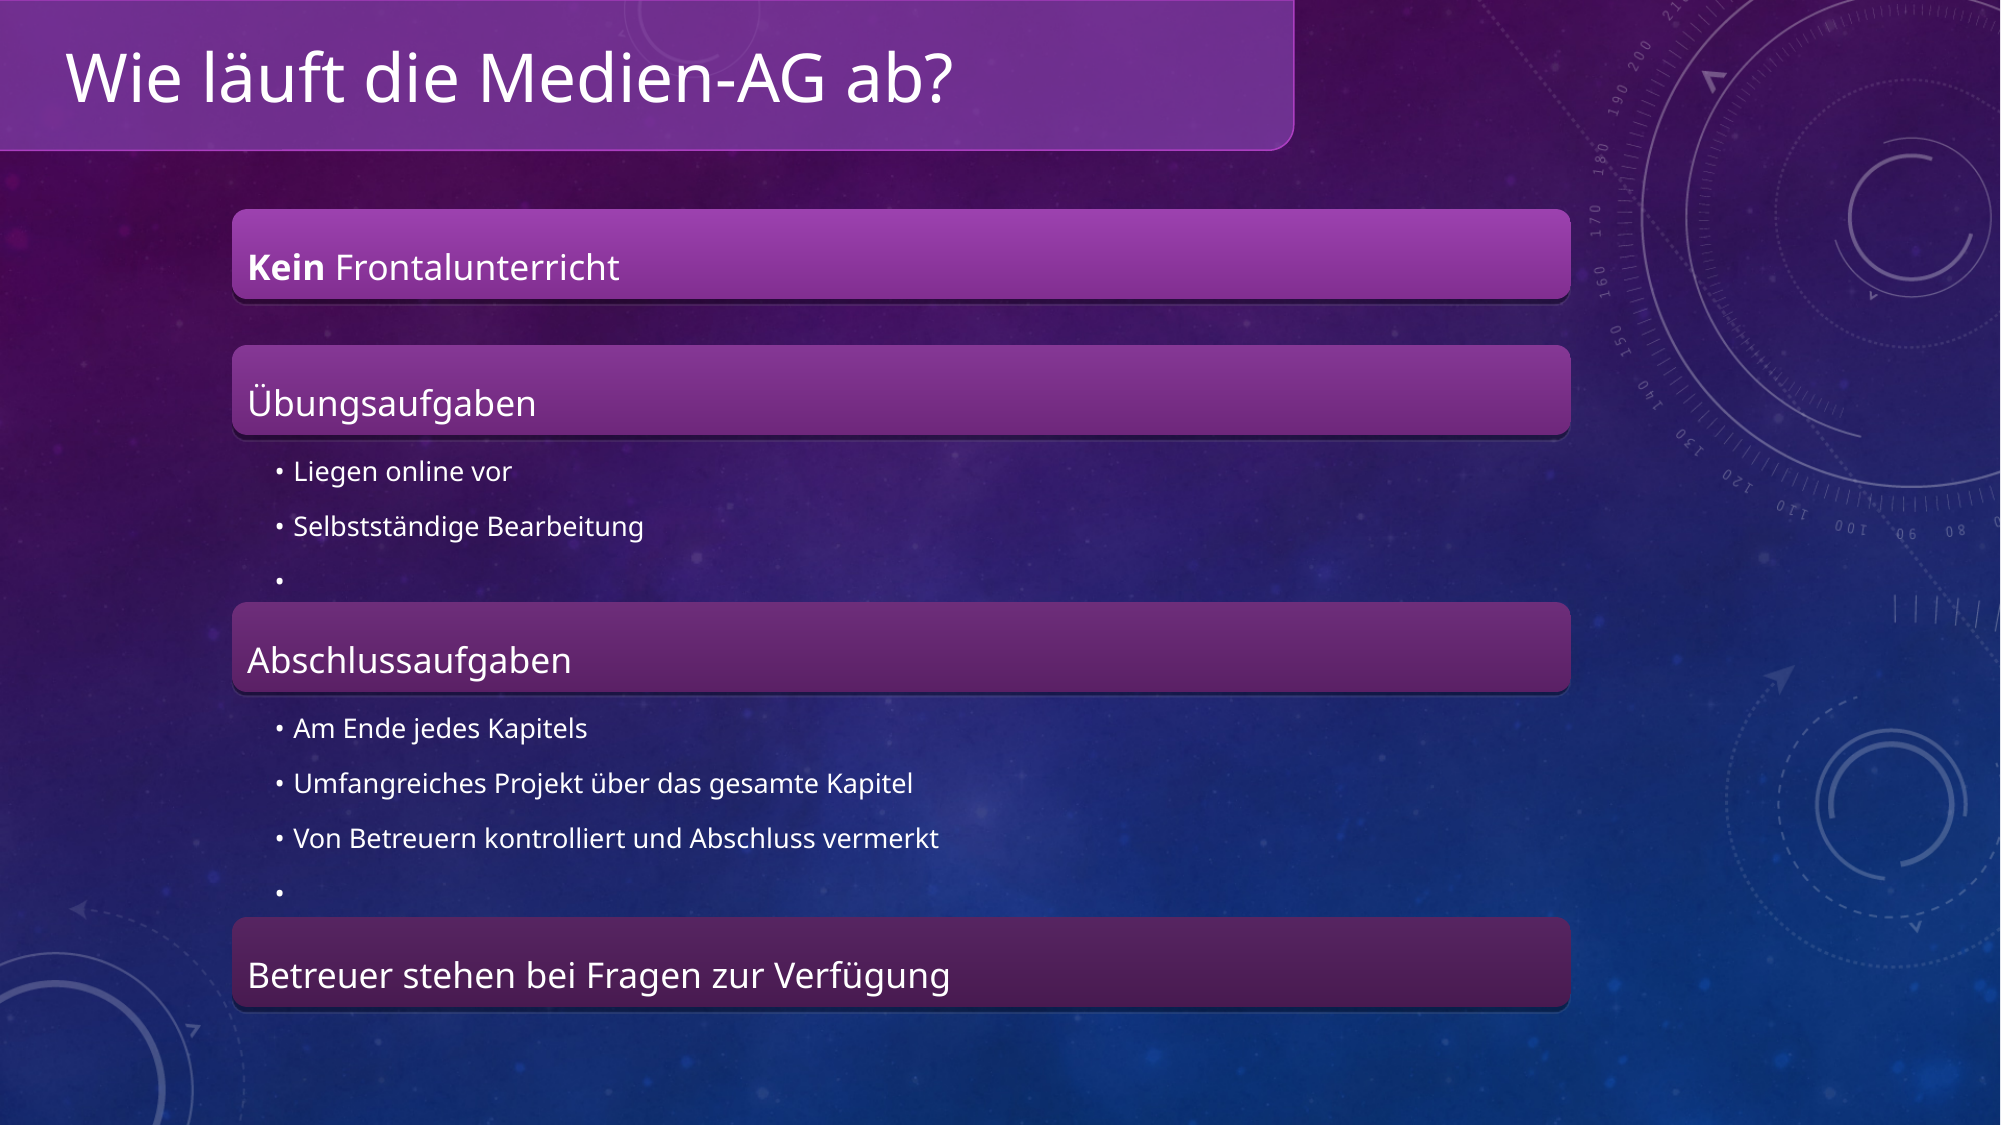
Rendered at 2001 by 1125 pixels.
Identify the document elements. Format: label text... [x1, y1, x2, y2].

text_box Übungsaufgaben [232, 345, 1571, 434]
picture [0, 0, 2001, 1125]
text_box Am Ende jedes Kapitels Umfangreiches Projekt über das gesamte Kapitel Von Betreuern kontrolliert und Abschluss vermerkt [232, 692, 1571, 918]
text_box [0, 0, 1294, 151]
text_box Liegen online vor Selbstständige Bearbeitung [232, 434, 1571, 603]
text_box Kein Frontalunterricht [232, 209, 1571, 299]
text_box Betreuer stehen bei Fragen zur Verfügung [232, 917, 1571, 1007]
title Wie läuft die Medien-AG ab? [50, 26, 1026, 125]
text_box Abschlussaufgaben [232, 602, 1571, 692]
